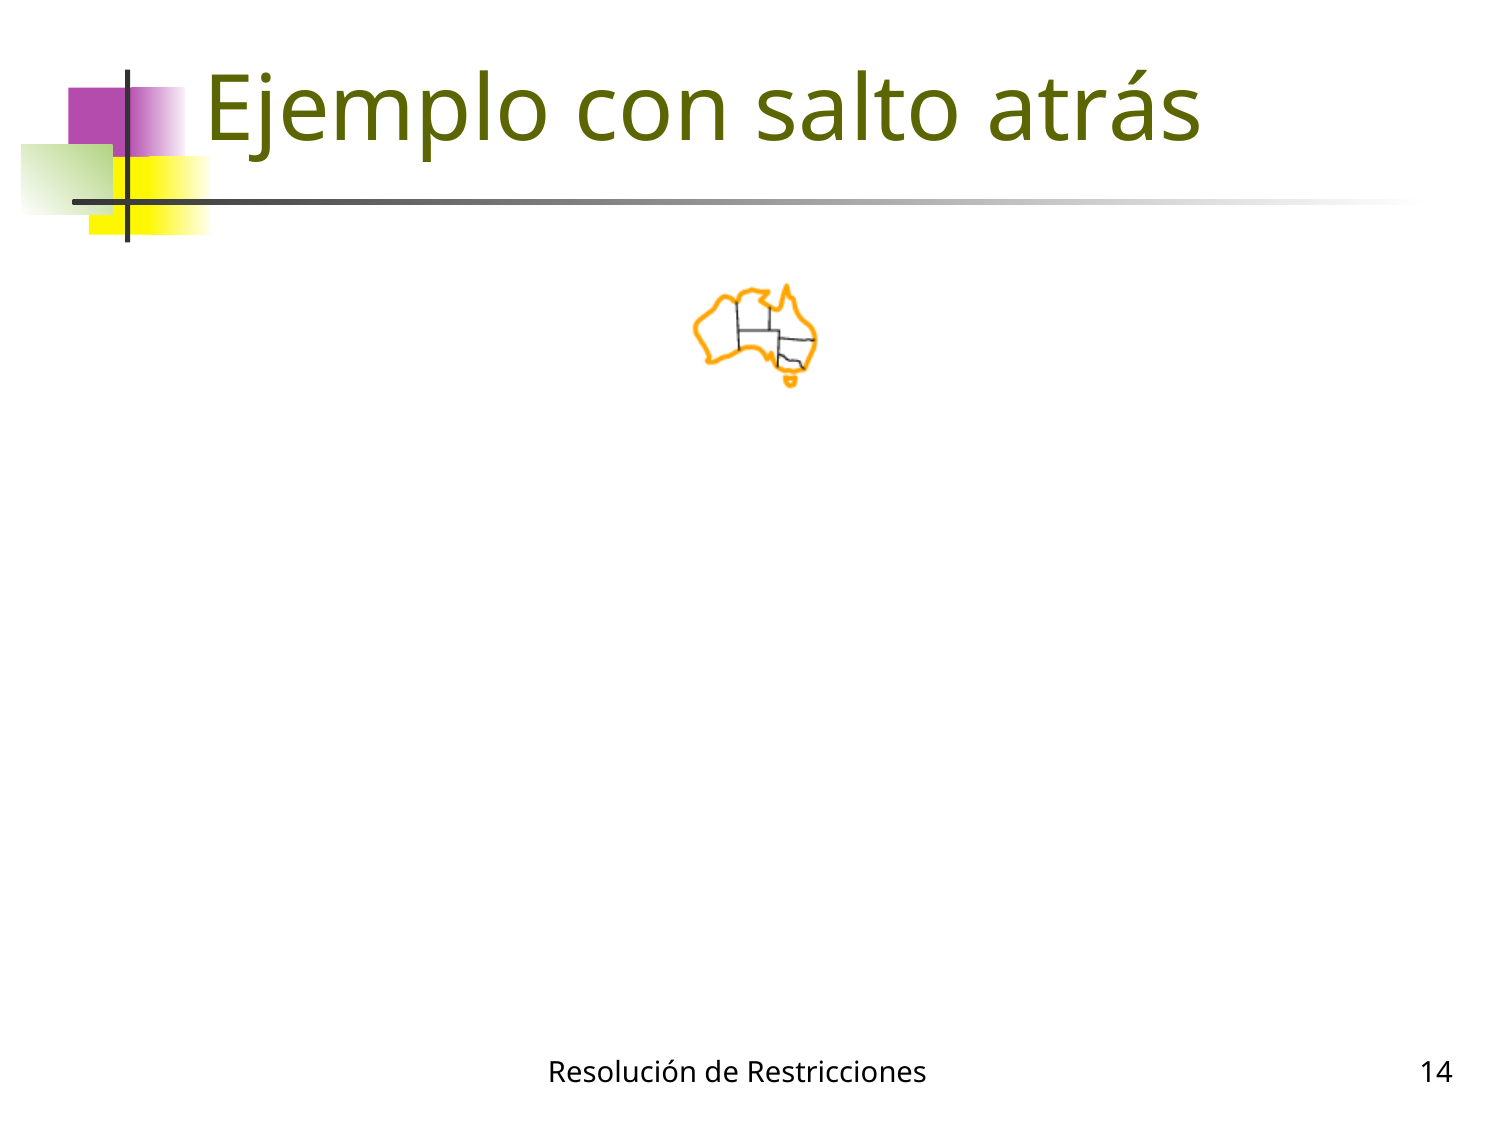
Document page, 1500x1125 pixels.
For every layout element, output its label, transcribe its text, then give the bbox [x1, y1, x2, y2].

picture [269, 265, 1231, 860]
title Ejemplo con salto atrás [188, 35, 1468, 175]
